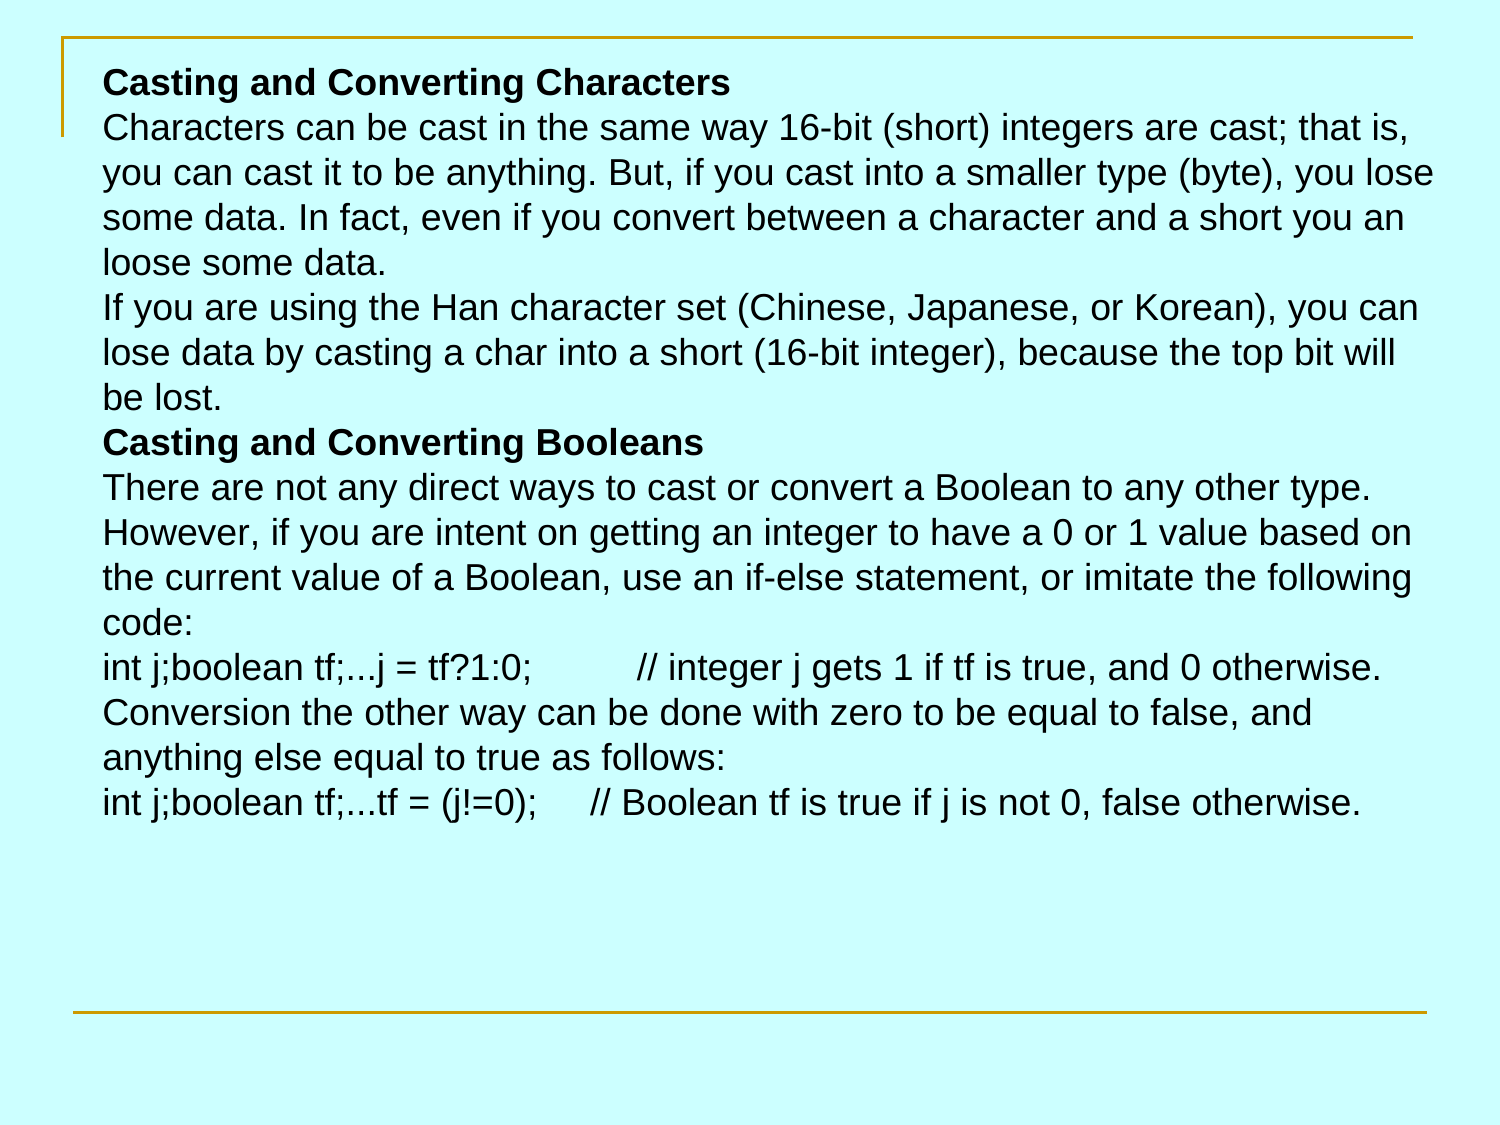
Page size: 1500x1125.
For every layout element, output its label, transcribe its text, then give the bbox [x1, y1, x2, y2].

text_box Casting and Converting Characters Characters can be cast in the same way 16-bit (short) integers are cast; that is, you can cast it to be anything. But, if you cast into a smaller type (byte), you lose some data. In fact, even if you convert between a character and a short you an loose some data. If you are using the Han character set (Chinese, Japanese, or Korean), you can lose data by casting a char into a short (16-bit integer), because the top bit will be lost. Casting and Converting Booleans There are not any direct ways to cast or convert a Boolean to any other type. However, if you are intent on getting an integer to have a 0 or 1 value based on the current value of a Boolean, use an if-else statement, or imitate the following code: int j;boolean tf;...j = tf?1:0; // integer j gets 1 if tf is true, and 0 otherwise. Conversion the other way can be done with zero to be equal to false, and anything else equal to true as follows: int j;boolean tf;...tf = (j!=0); // Boolean tf is true if j is not 0, false otherwise. [87, 49, 1463, 831]
